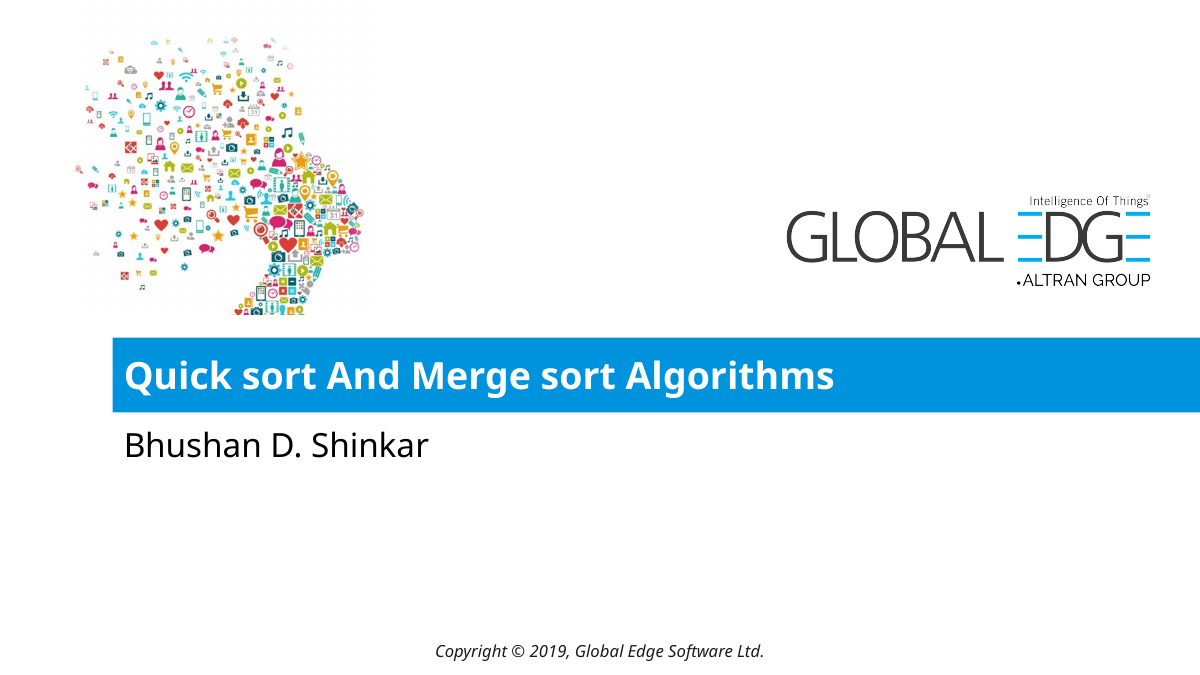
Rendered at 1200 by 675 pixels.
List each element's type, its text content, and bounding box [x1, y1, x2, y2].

title Quick sort And Merge sort Algorithms [112, 337, 1200, 413]
picture [779, 184, 1158, 296]
picture [75, 0, 377, 315]
list Bhushan D. Shinkar [112, 412, 975, 475]
